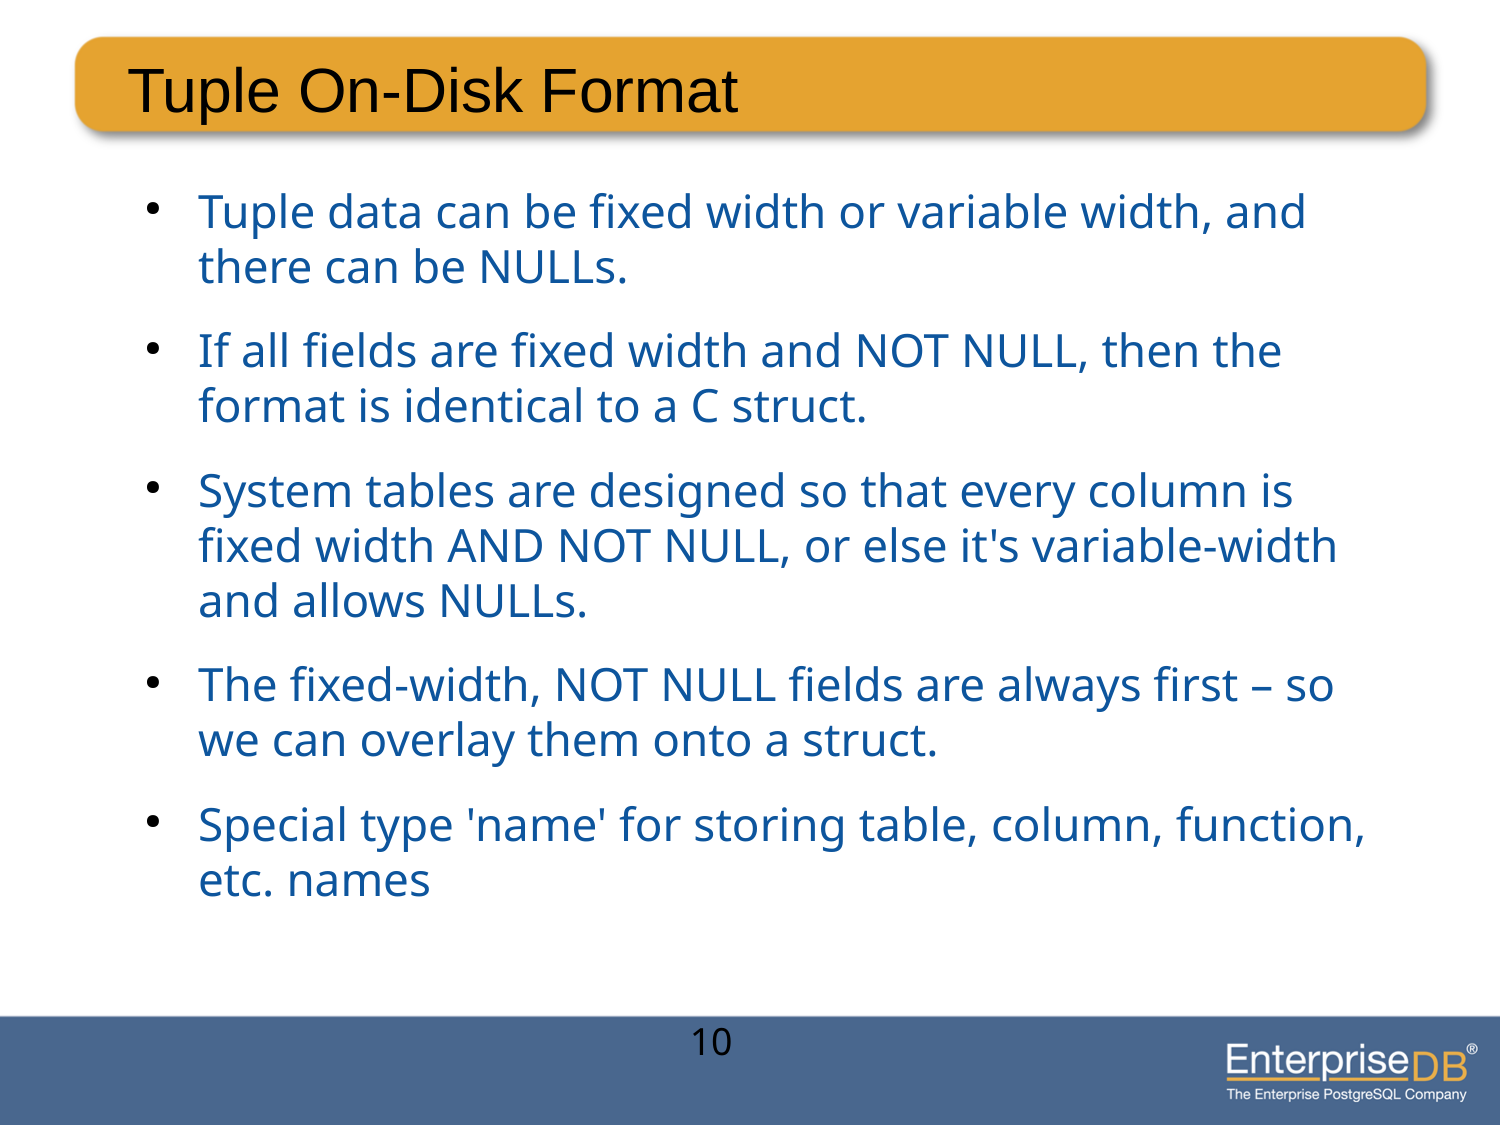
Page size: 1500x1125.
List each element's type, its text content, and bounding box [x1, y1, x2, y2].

title Tuple On-Disk Format [112, 37, 1388, 138]
picture [0, 0, 1500, 1125]
slide_number <number> [675, 1010, 825, 1125]
list Tuple data can be fixed width or variable width, and there can be NULLs. If all fields are fixed width and NOT NULL, then the format is identical to a C struct. System tables are designed so that every column is fixed width AND NOT NULL, or else it's variable-width and allows NULLs. The fixed-width, NOT NULL fields are always first – so we can overlay them onto a struct. Special type 'name' for storing table, column, function, etc. names [112, 174, 1388, 963]
